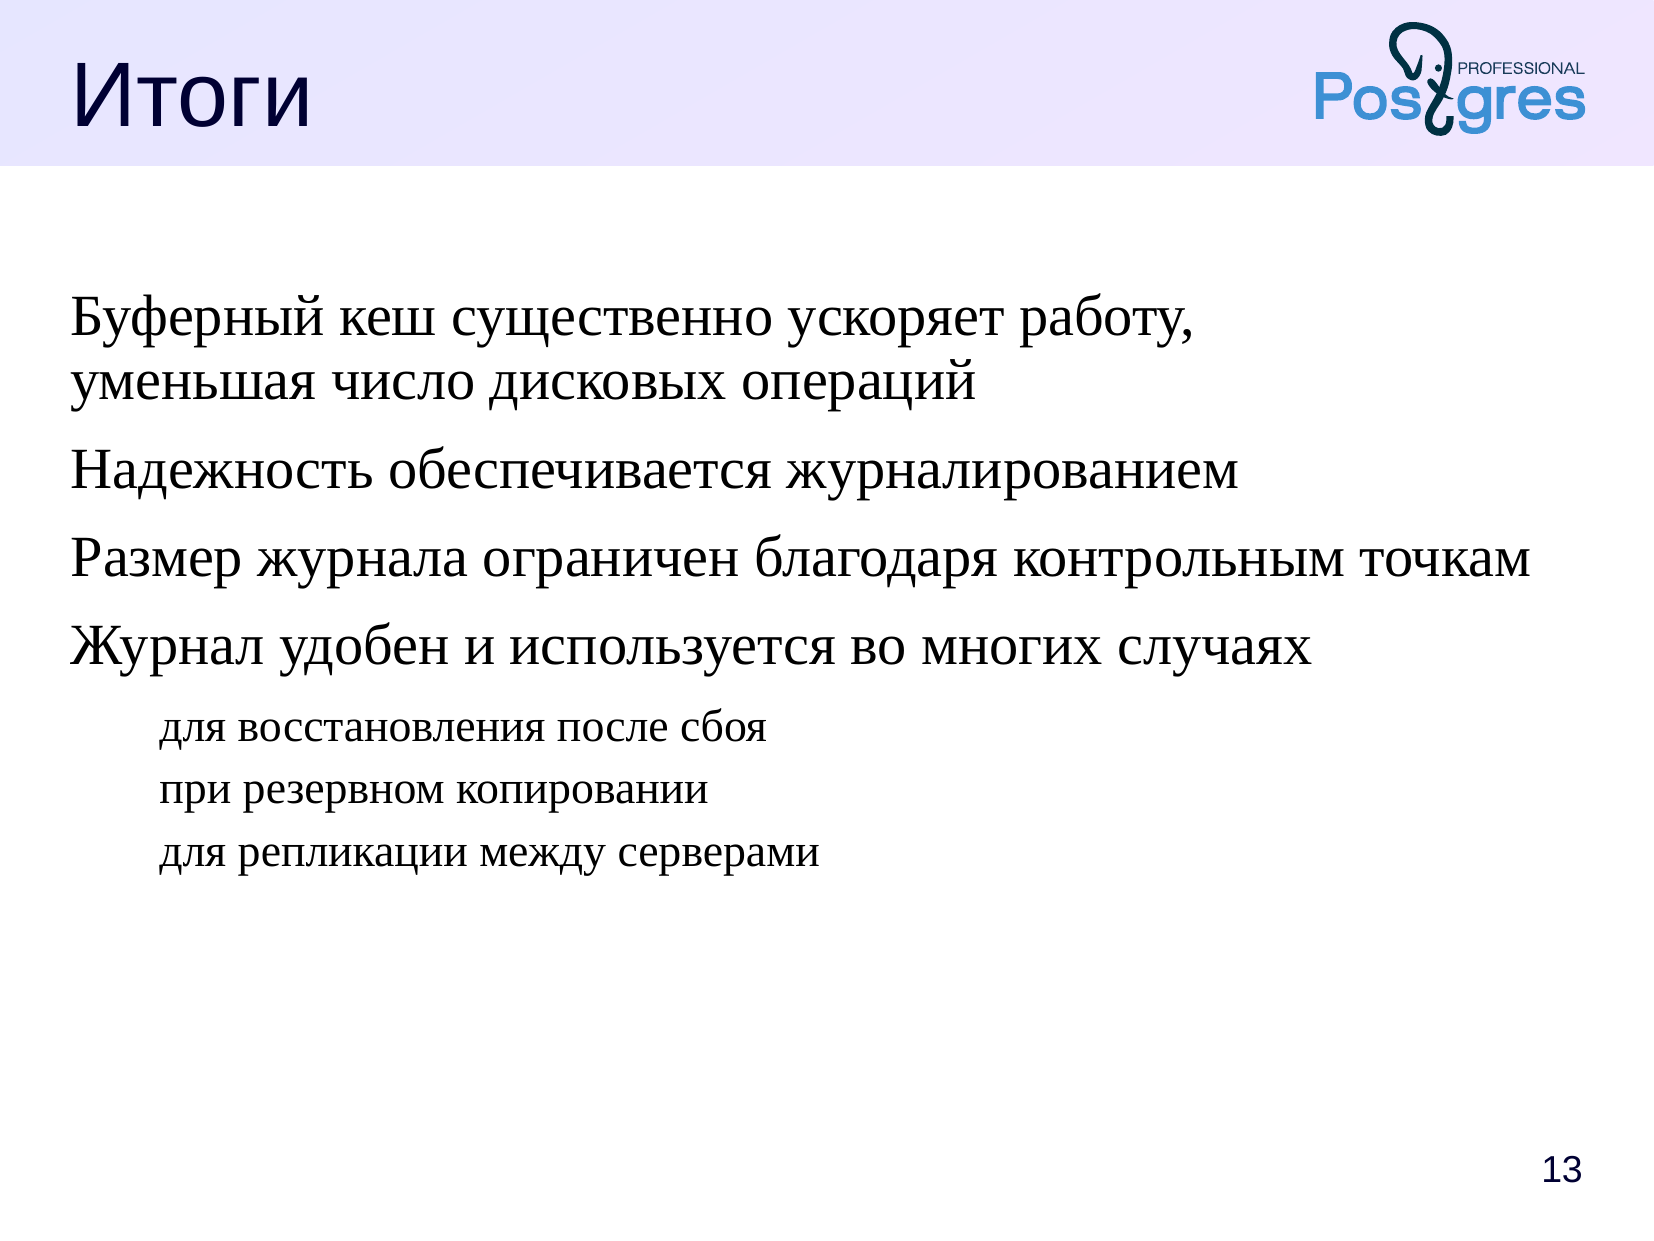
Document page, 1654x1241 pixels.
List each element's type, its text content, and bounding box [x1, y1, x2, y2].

list Буферный кеш существенно ускоряет работу, уменьшая число дисковых операций Надежность обеспечивается журналированием Размер журнала ограничен благодаря контрольным точкам Журнал удобен и используется во многих случаях для восстановления после сбоя при резервном копировании для репликации между серверами [70, 283, 1583, 1134]
title Итоги [70, 43, 1241, 147]
